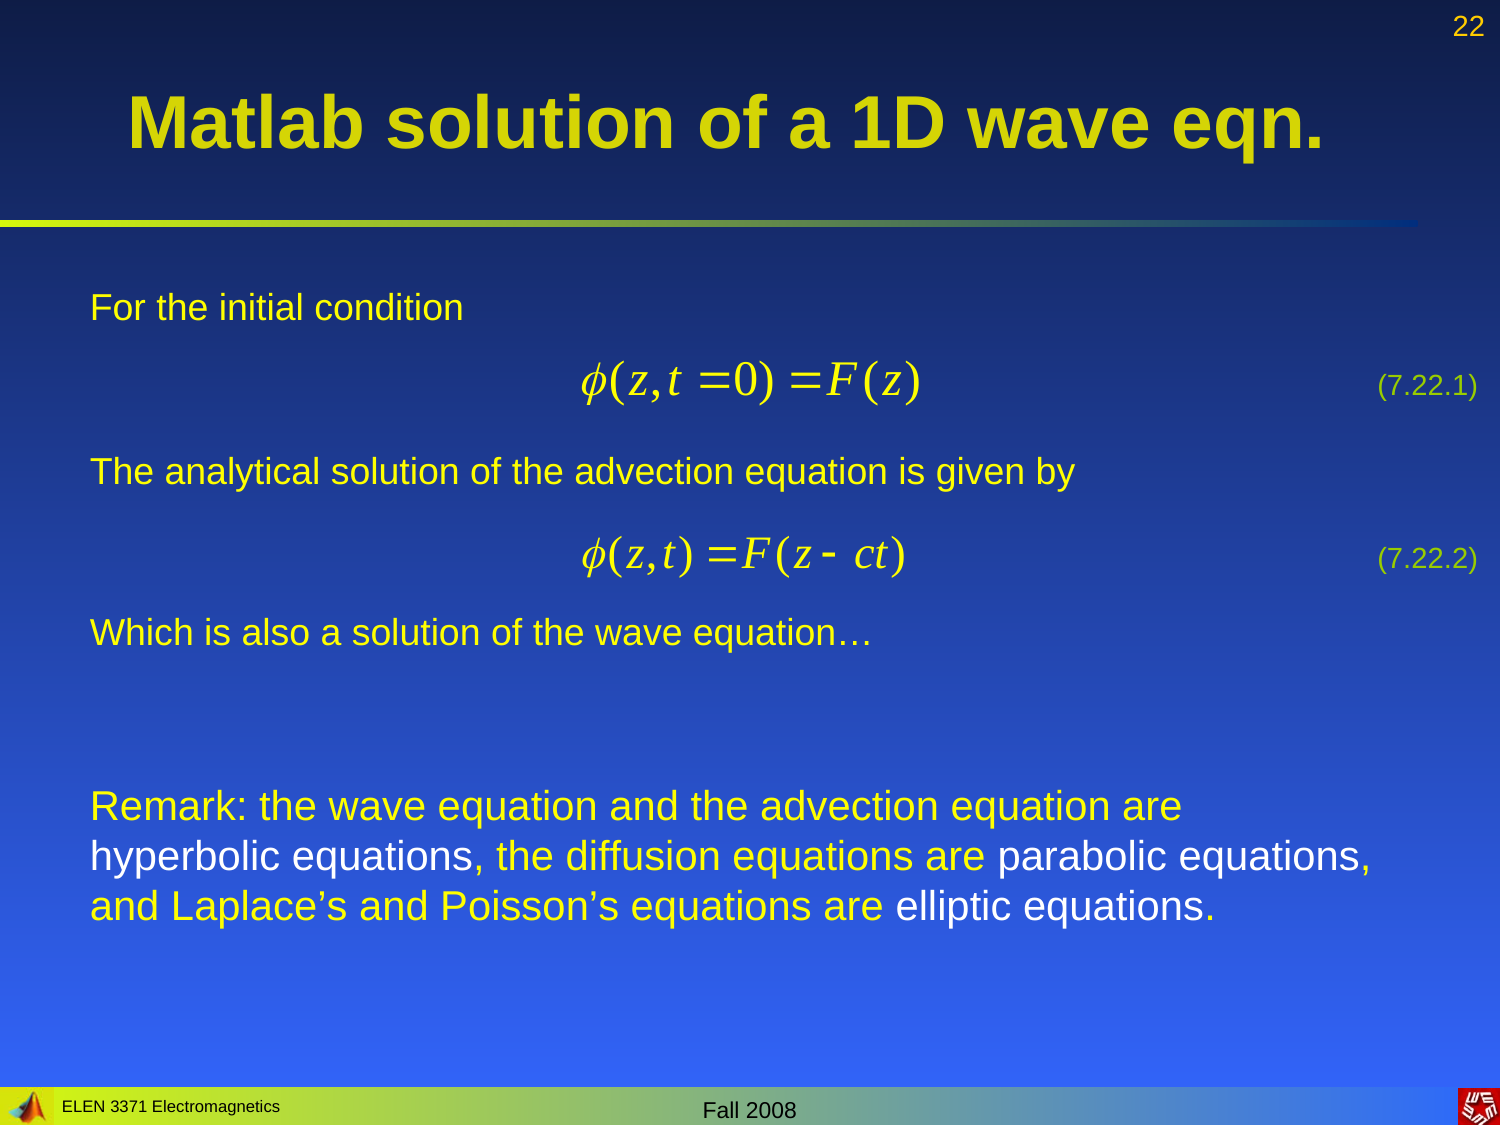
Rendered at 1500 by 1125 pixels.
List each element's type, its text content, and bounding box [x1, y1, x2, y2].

text_box For the initial condition [74, 274, 638, 336]
chart [575, 350, 928, 417]
text_box (7.22.1) [1362, 359, 1500, 410]
text_box (7.22.2) [1362, 531, 1500, 583]
picture [1458, 1088, 1500, 1125]
text_box The analytical solution of the advection equation is given by [74, 439, 1176, 500]
text_box Remark: the wave equation and the advection equation are hyperbolic equations, the diffusion equations are parabolic equations, and Laplace’s and Poisson’s equations are elliptic equations. [74, 770, 1401, 937]
text_box Which is also a solution of the wave equation… [74, 599, 1388, 661]
chart [576, 525, 913, 588]
title Matlab solution of a 1D wave eqn. [112, 37, 1388, 201]
picture [0, 1087, 54, 1125]
